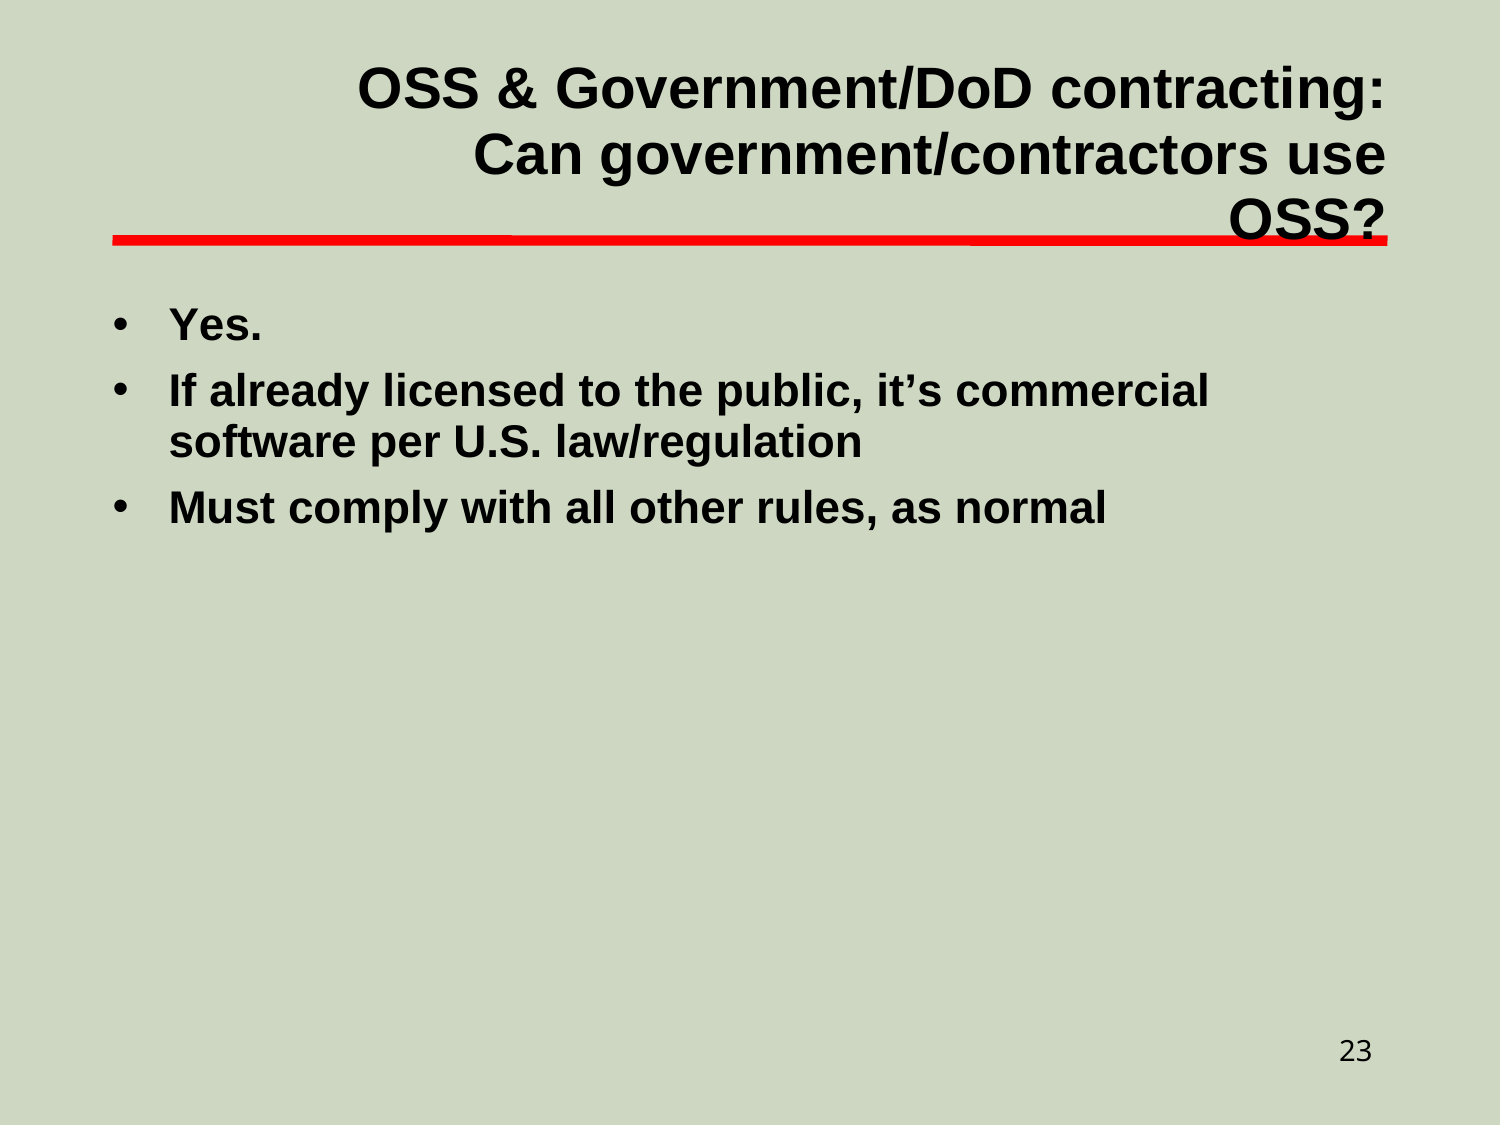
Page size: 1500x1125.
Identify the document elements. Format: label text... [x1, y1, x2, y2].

title OSS & Government/DoD contracting: Can government/contractors use OSS? [337, 56, 1388, 253]
list Yes. If already licensed to the public, it’s commercial software per U.S. law/regulation Must comply with all other rules, as normal [112, 299, 1388, 1098]
